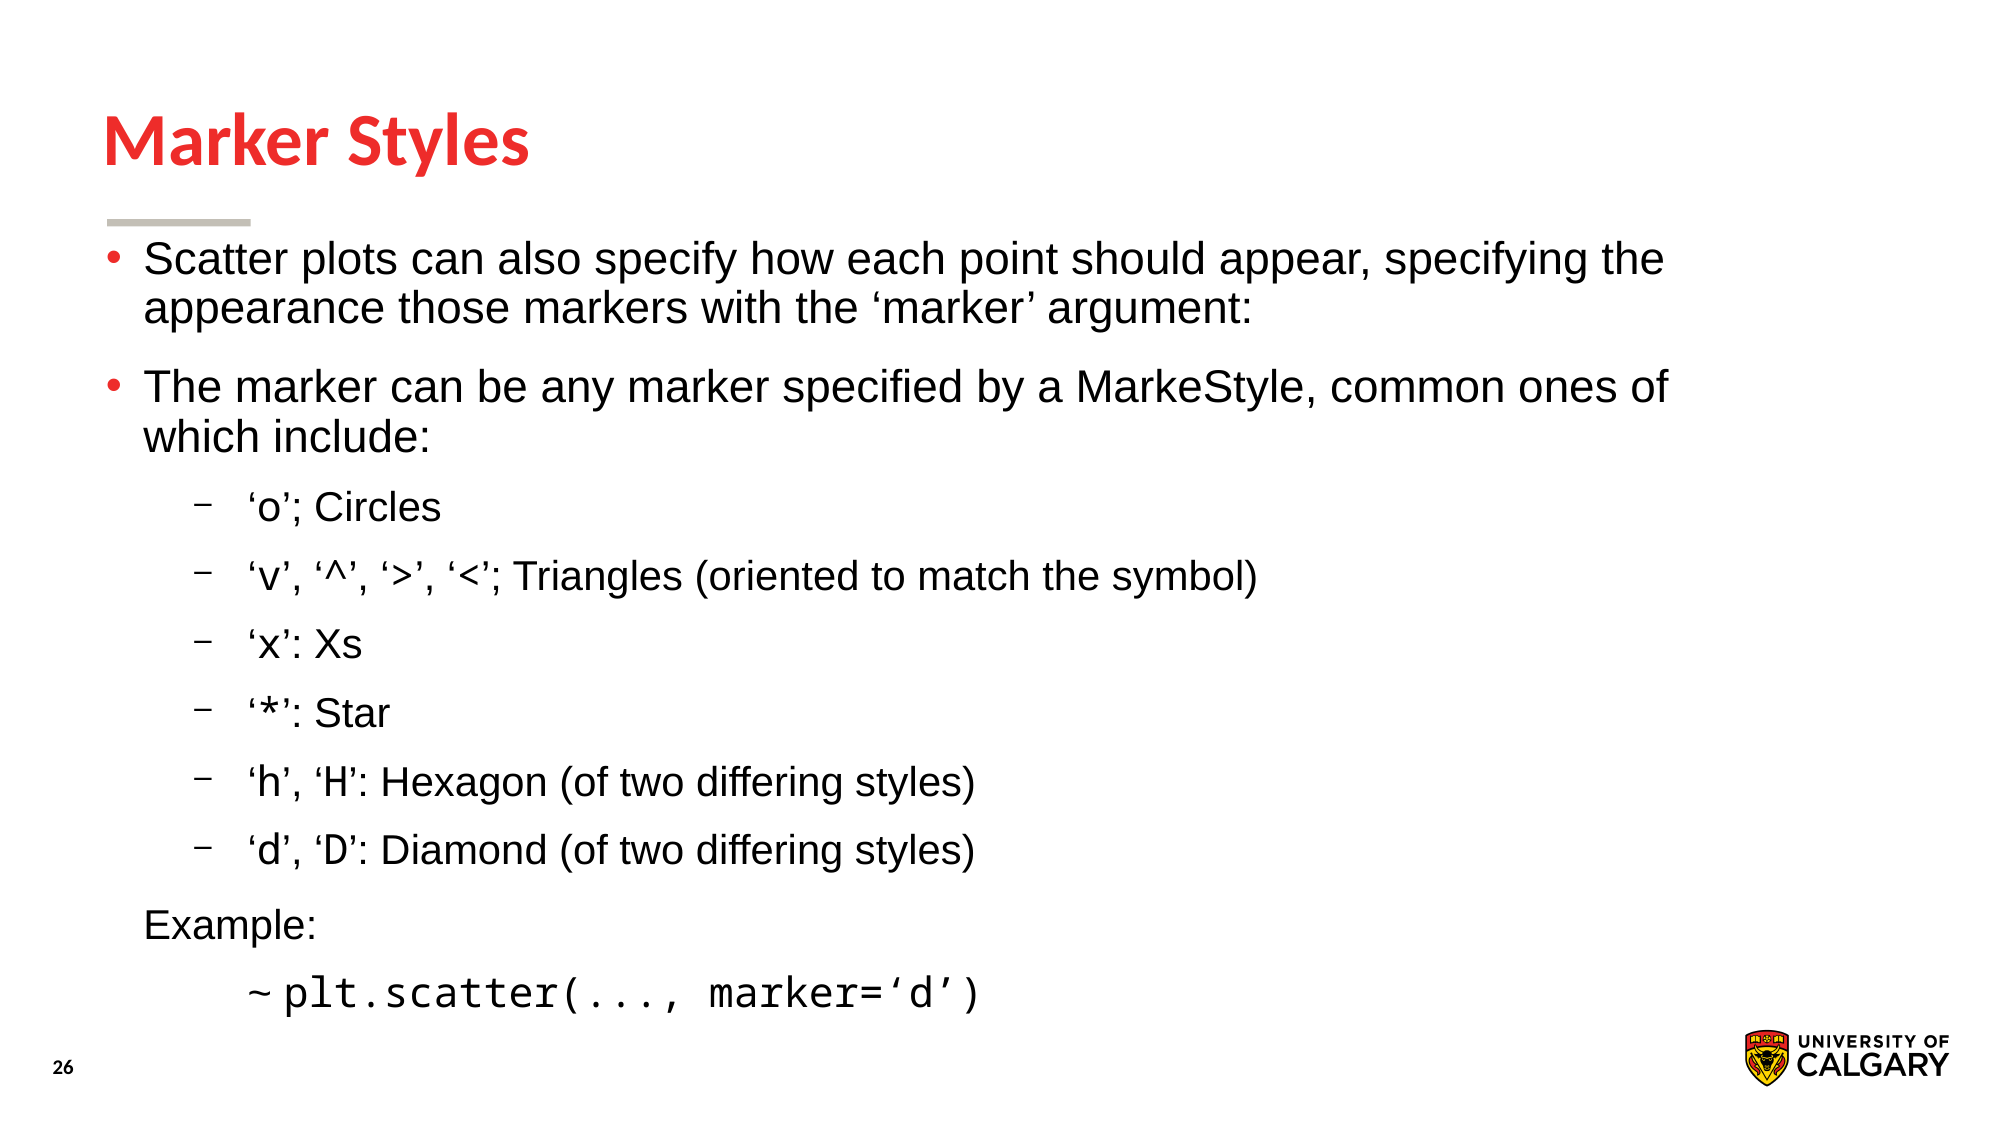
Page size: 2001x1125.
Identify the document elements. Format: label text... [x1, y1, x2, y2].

picture [1722, 1012, 1972, 1099]
list Scatter plots can also specify how each point should appear, specifying the appearance those markers with the ‘marker’ argument: The marker can be any marker specified by a MarkeStyle, common ones of which include: ‘o’; Circles ‘v’, ‘^’, ‘>’, ‘<’; Triangles (oriented to match the symbol) ‘x’: Xs ‘*’: Star ‘h’, ‘H’: Hexagon (of two differing styles) ‘d’, ‘D’: Diamond (of two differing styles) Example: ~ plt.scatter(..., marker=‘d’) [91, 227, 1774, 941]
title Marker Styles [87, 60, 1774, 222]
